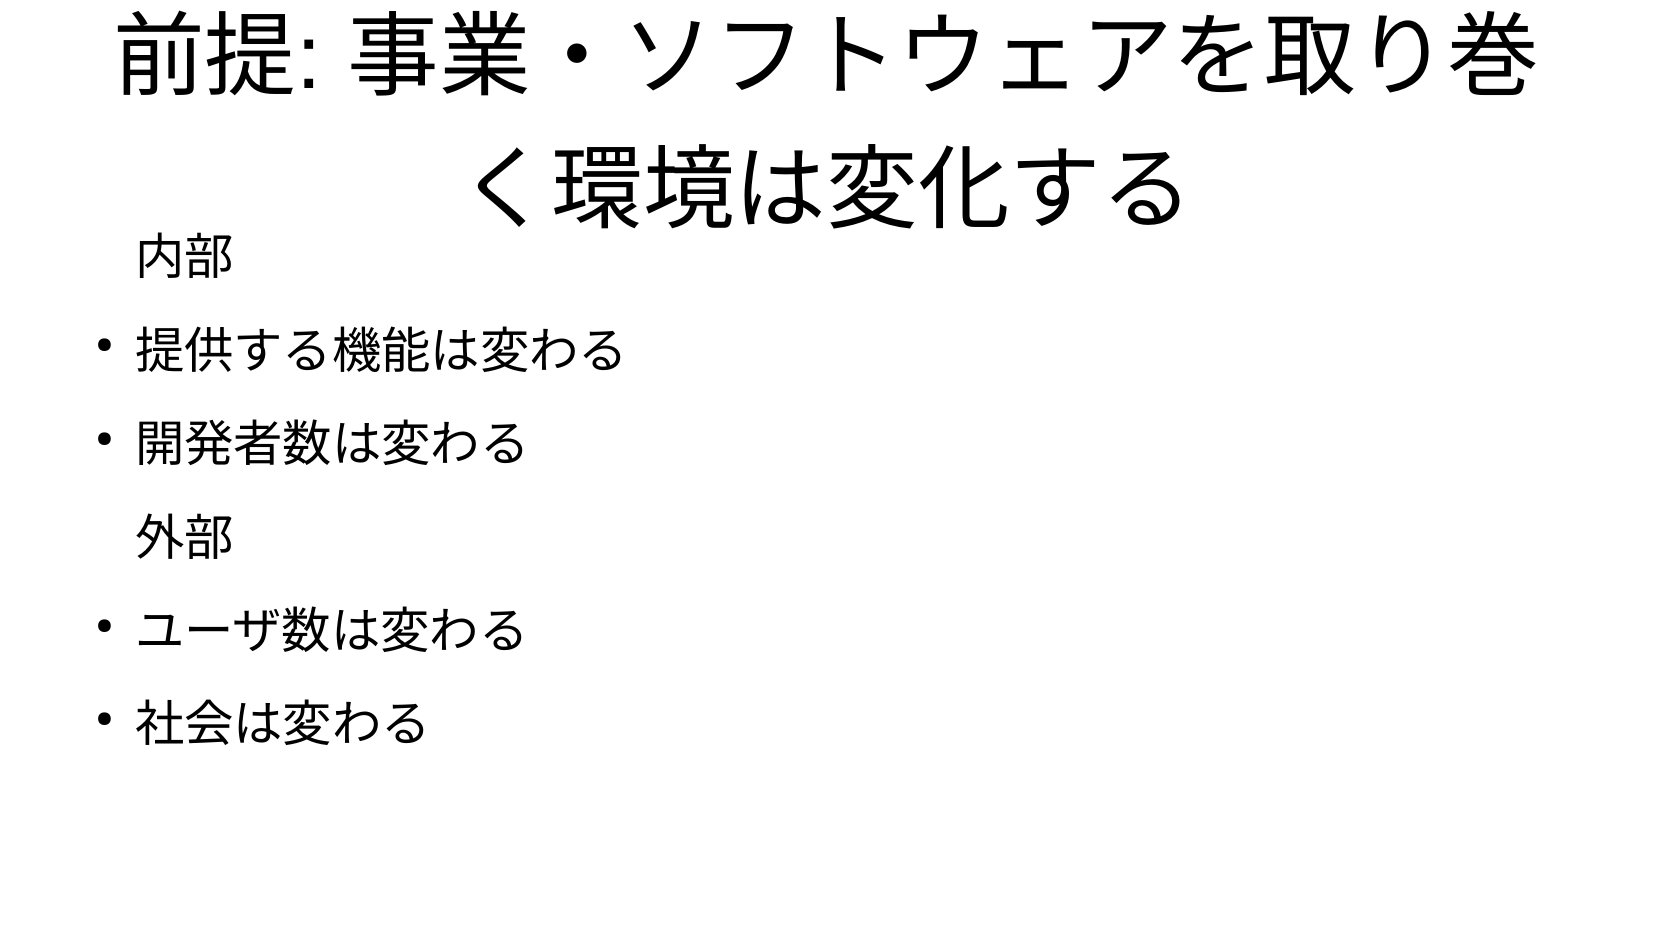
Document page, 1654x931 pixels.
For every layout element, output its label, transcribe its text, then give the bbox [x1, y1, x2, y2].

title 前提: 事業・ソフトウェアを取り巻く環境は変化する [82, 0, 1571, 217]
list 内部 提供する機能は変わる 開発者数は変わる 外部 ユーザ数は変わる 社会は変わる [82, 217, 1571, 758]
